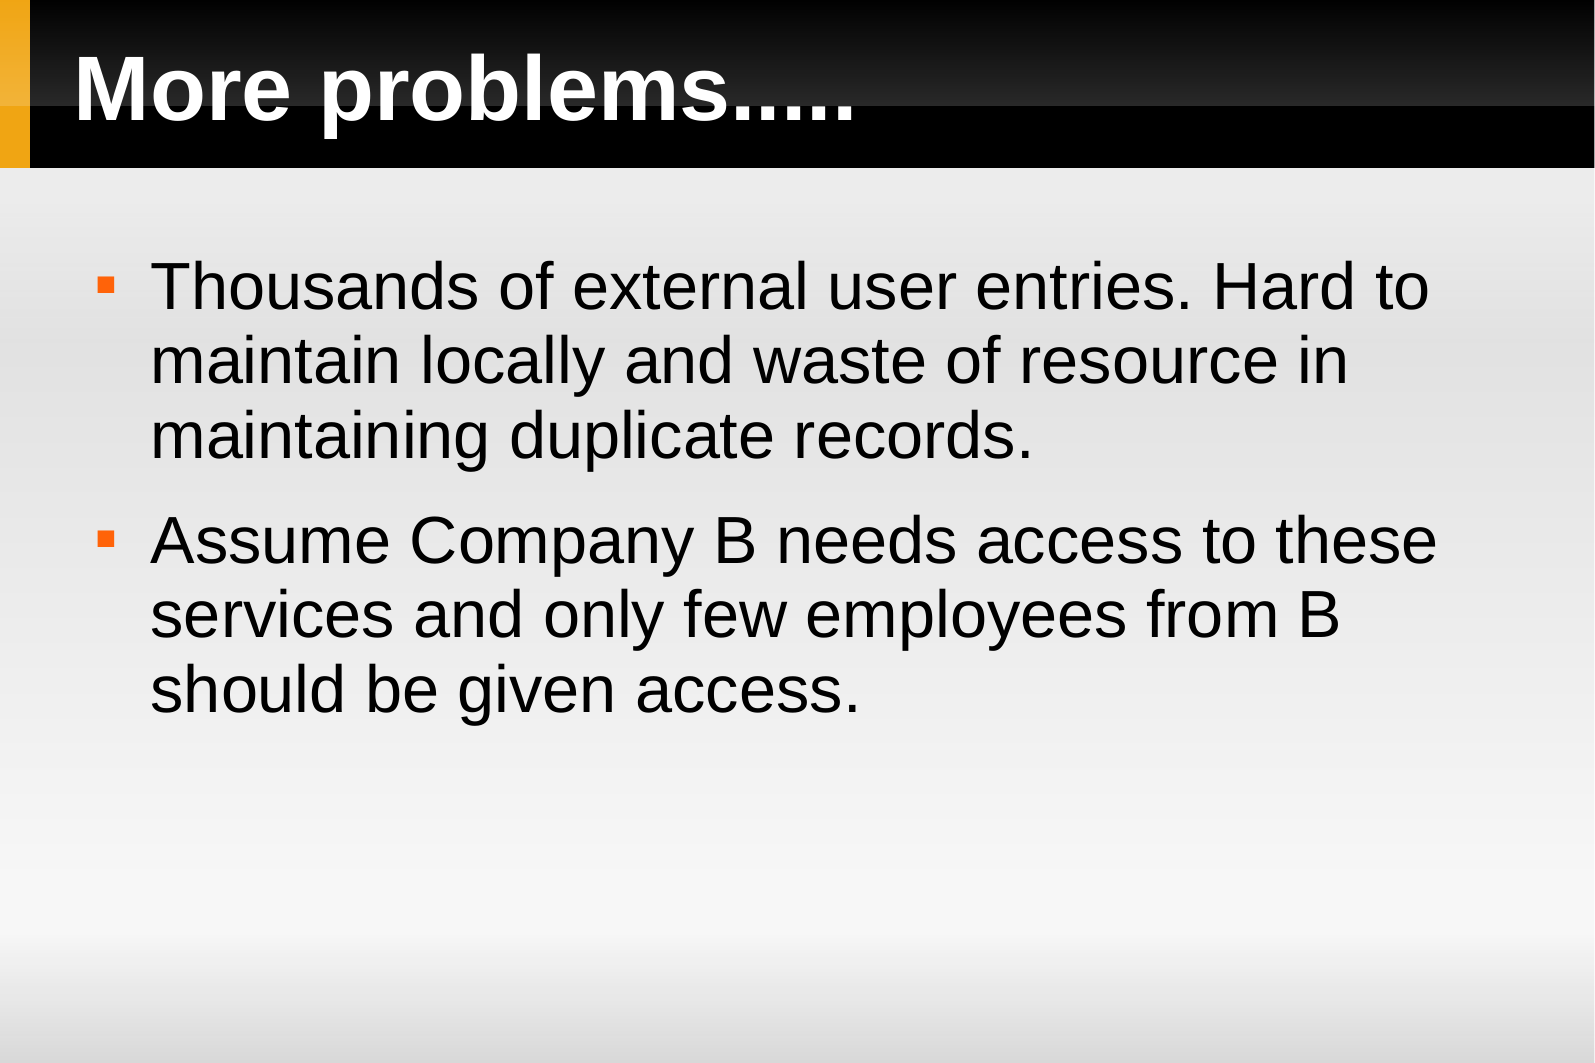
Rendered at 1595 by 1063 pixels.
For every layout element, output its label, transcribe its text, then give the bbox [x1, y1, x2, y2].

title More problems..... [74, 7, 1510, 171]
picture [0, 0, 1595, 1063]
list Thousands of external user entries. Hard to maintain locally and waste of resource in maintaining duplicate records. Assume Company B needs access to these services and only few employees from B should be given access. [79, 248, 1515, 936]
